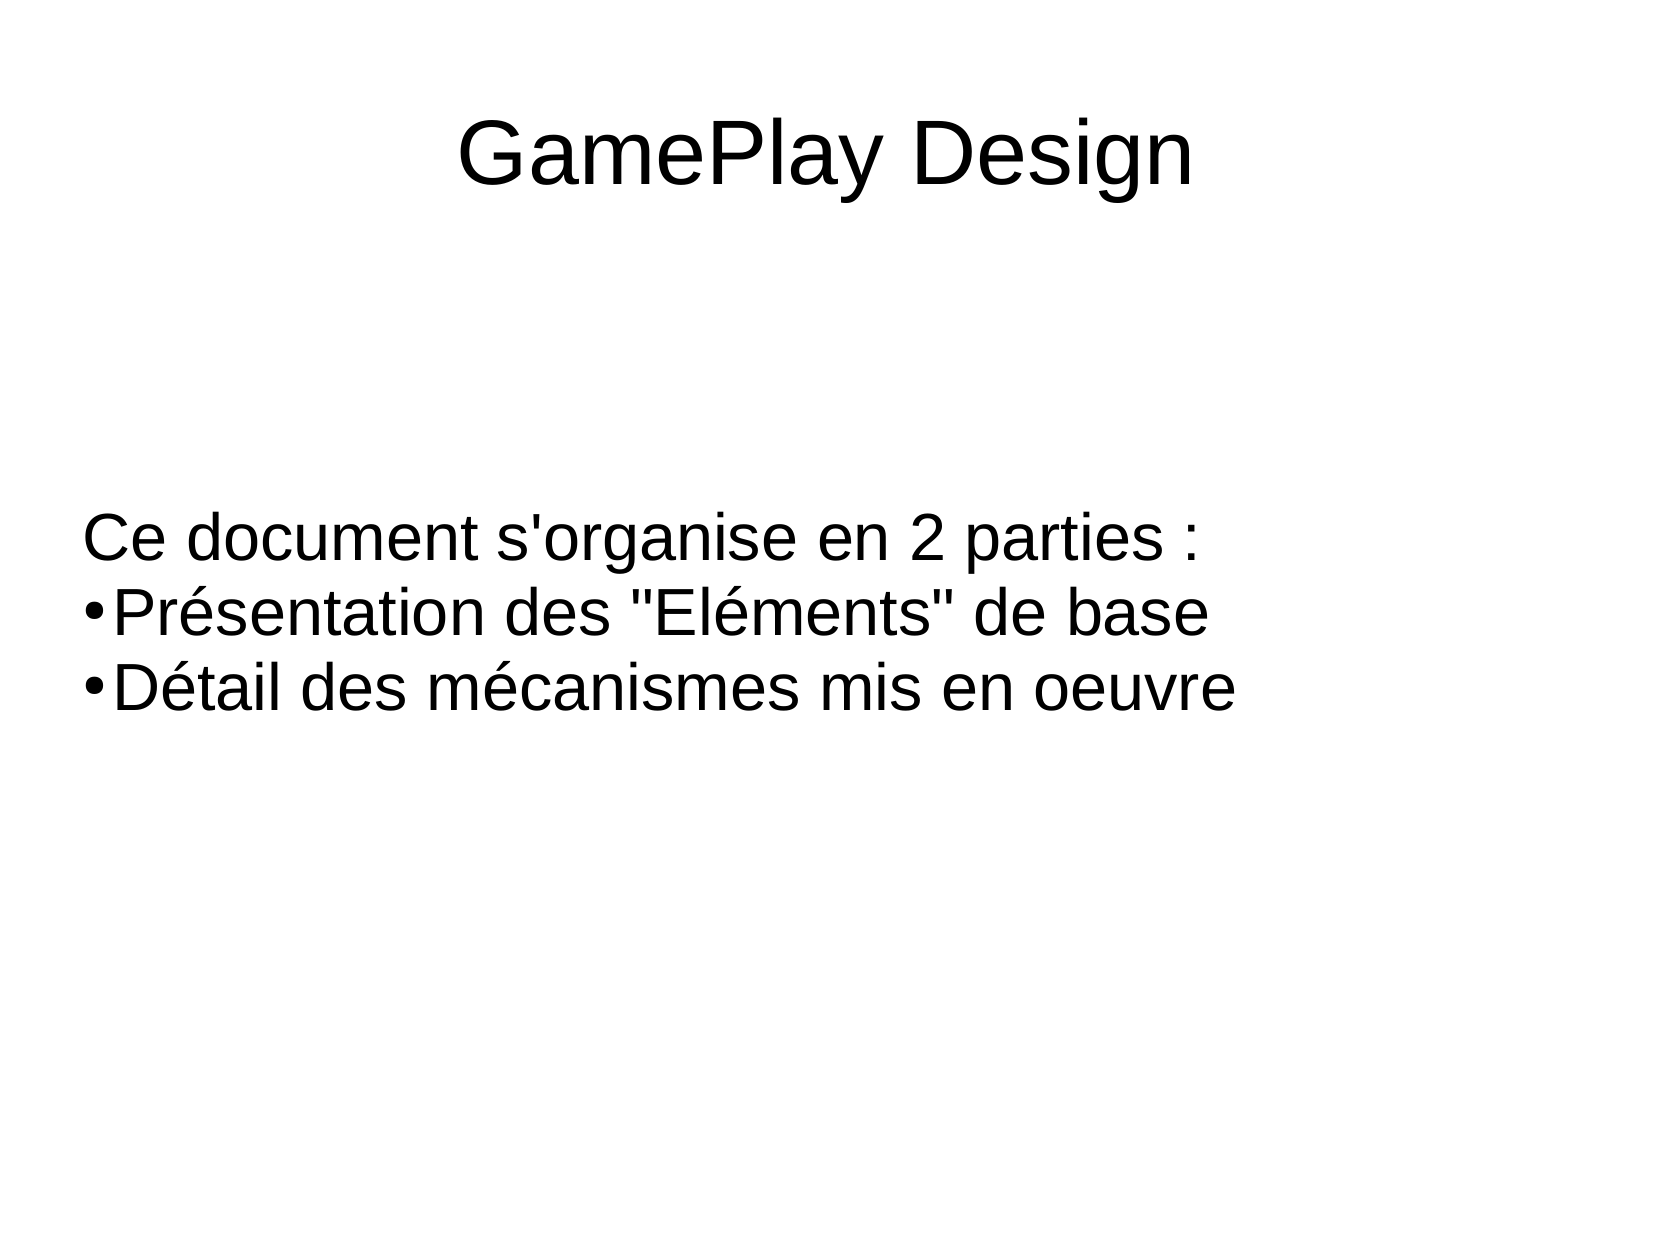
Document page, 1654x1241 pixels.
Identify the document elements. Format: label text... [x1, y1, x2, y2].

title GamePlay Design [82, 49, 1571, 257]
subtitle Ce document s'organise en 2 parties : Présentation des "Eléments" de base Détail des mécanismes mis en oeuvre [82, 290, 1571, 1010]
